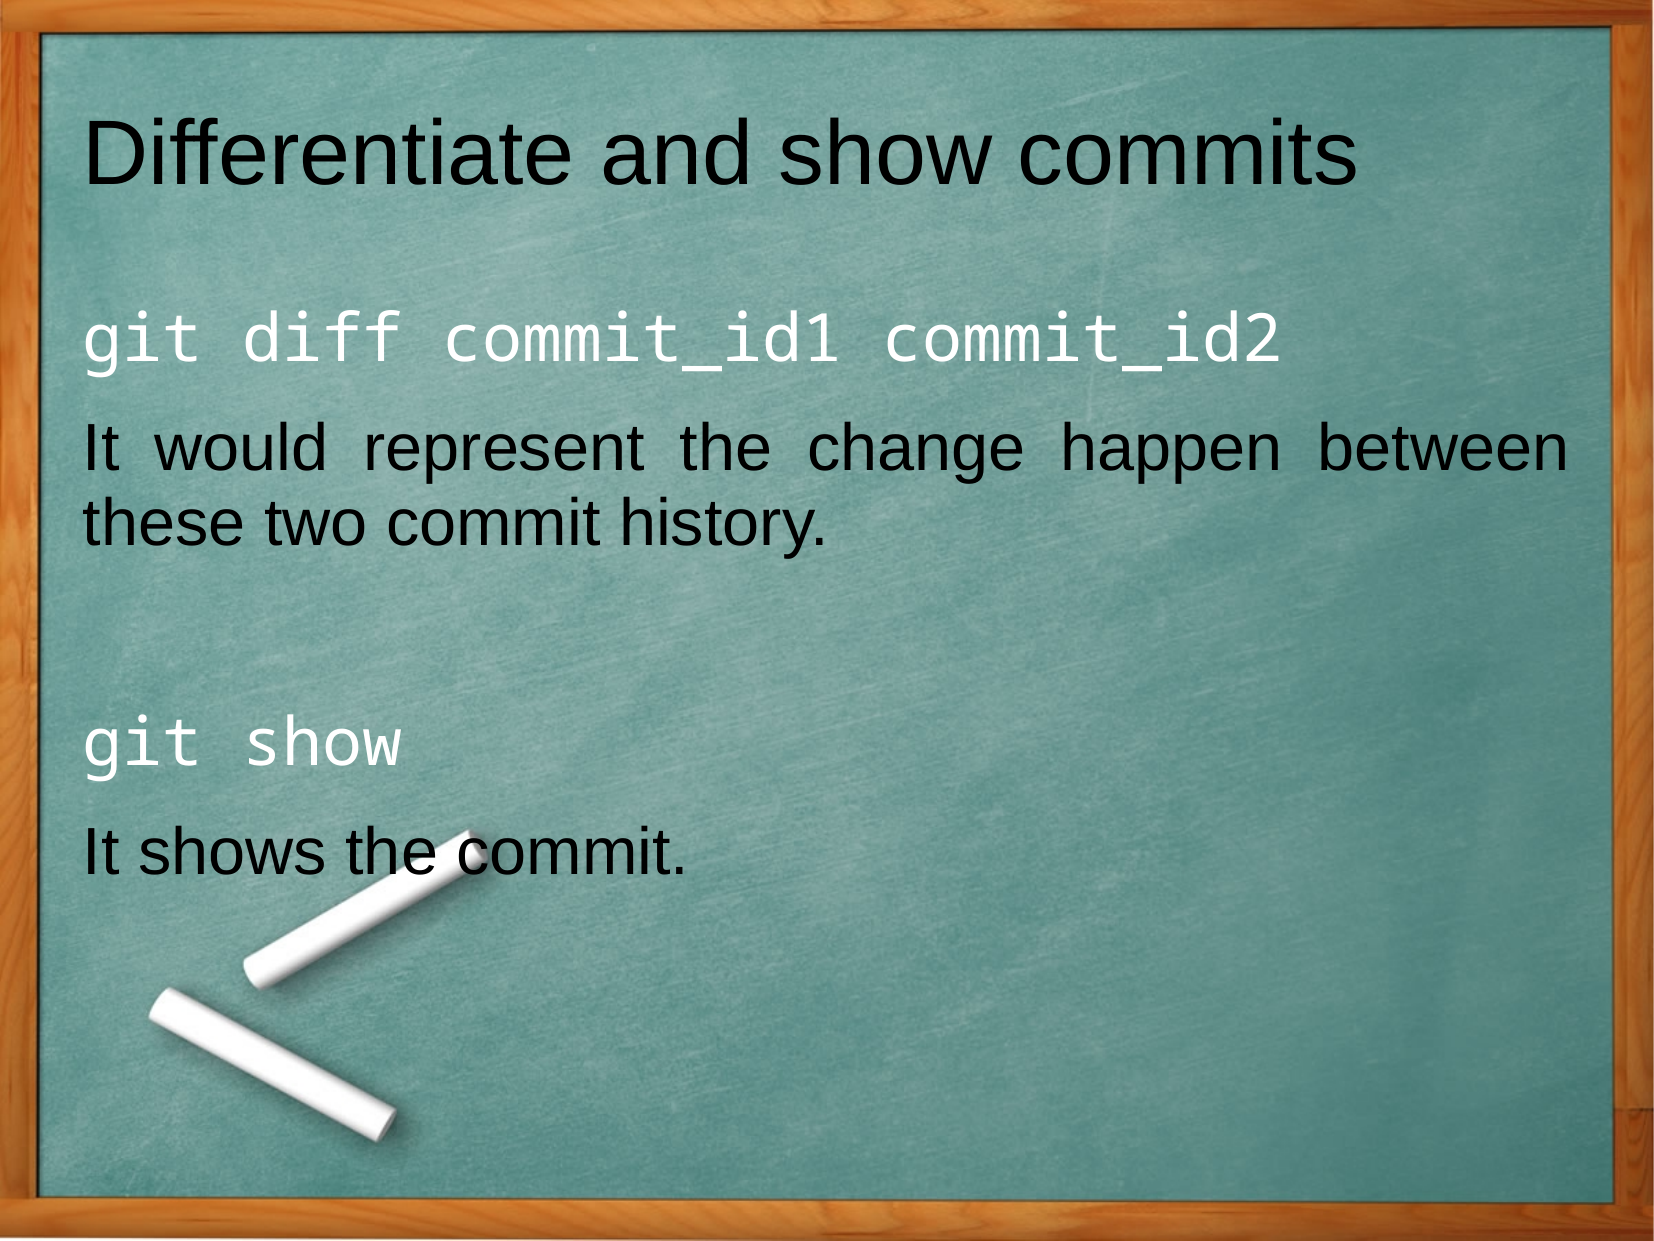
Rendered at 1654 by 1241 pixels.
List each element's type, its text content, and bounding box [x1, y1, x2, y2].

picture [0, 0, 1654, 1241]
list git diff commit_id1 commit_id2 It would represent the change happen between these two commit history. git show It shows the commit. [82, 290, 1571, 1010]
title Differentiate and show commits [82, 49, 1571, 257]
